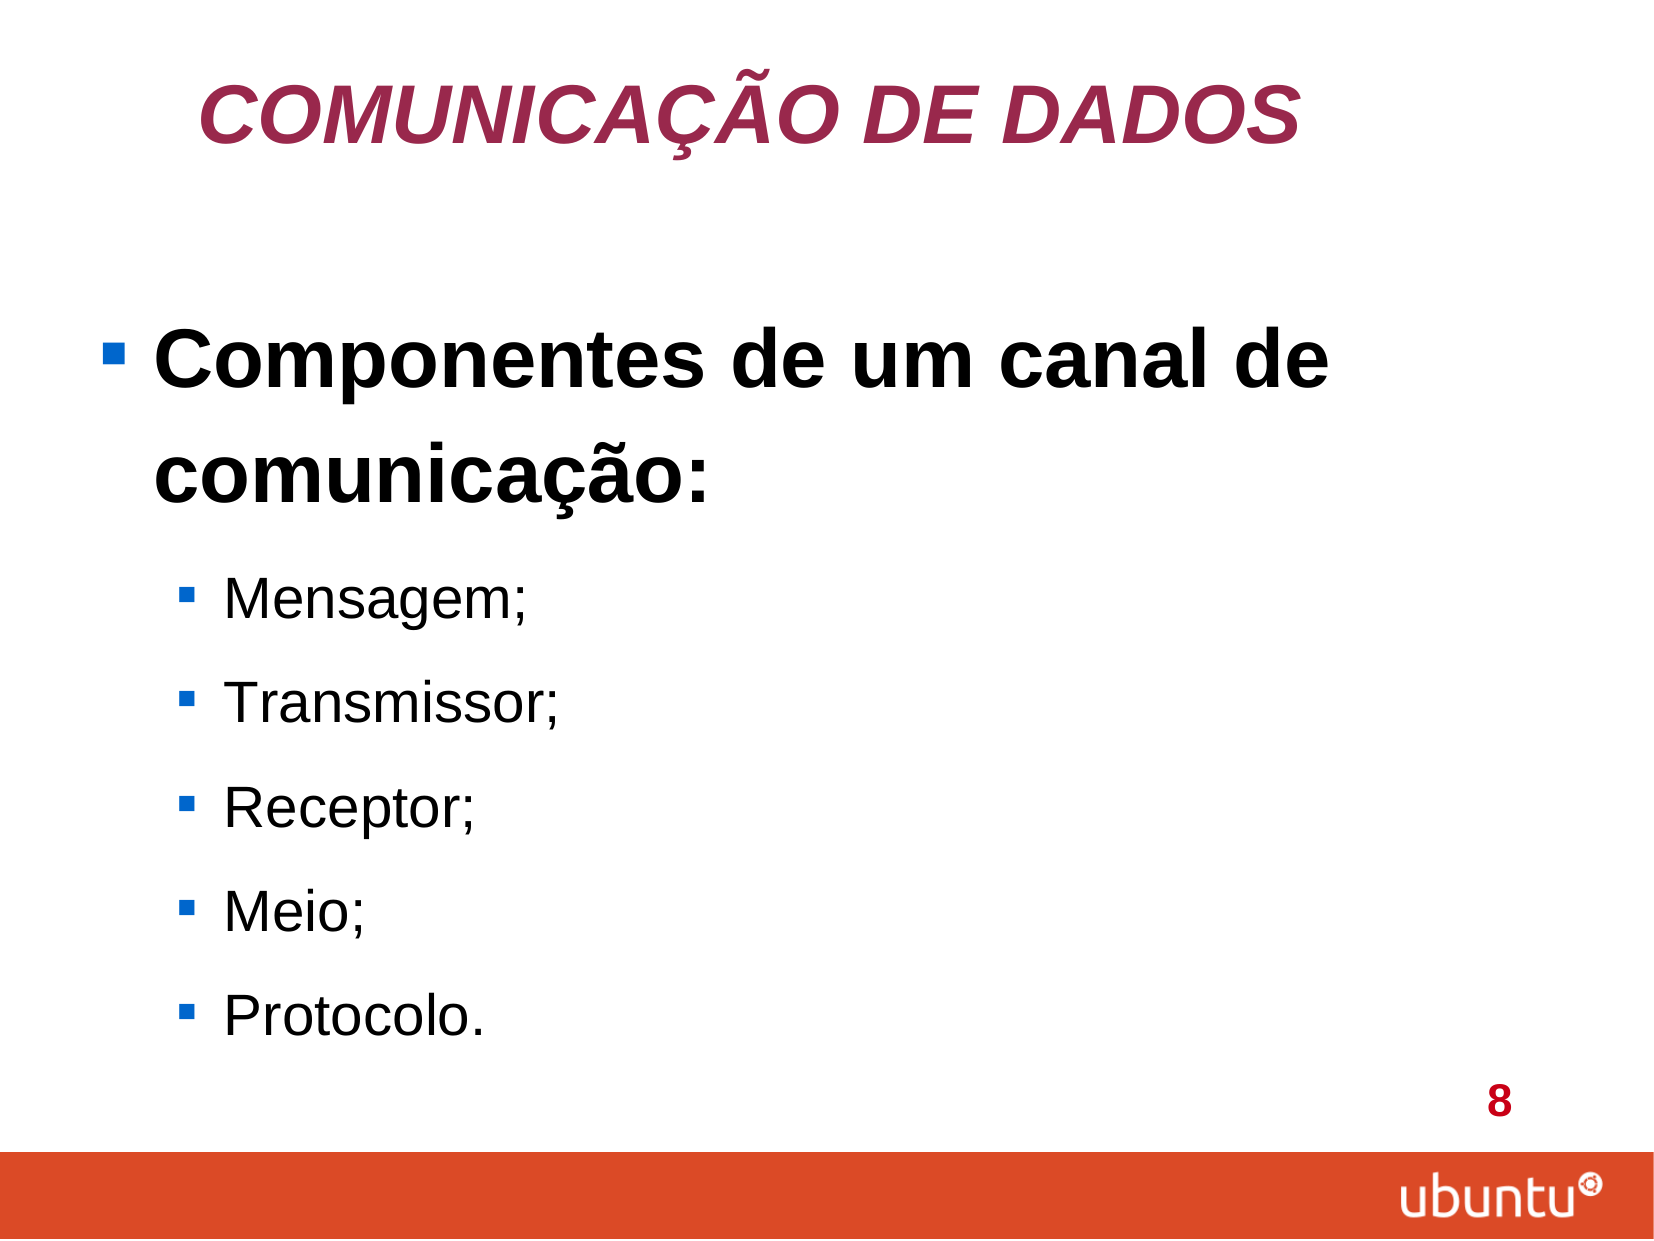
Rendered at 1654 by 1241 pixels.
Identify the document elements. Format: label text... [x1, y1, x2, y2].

picture [0, 1152, 1654, 1239]
title COMUNICAÇÃO DE DADOS [5, 7, 1495, 200]
list Componentes de um canal de comunicação: Mensagem; Transmissor; Receptor; Meio; Protocolo. [82, 290, 1571, 1109]
text_box <number> [1473, 1063, 1654, 1134]
